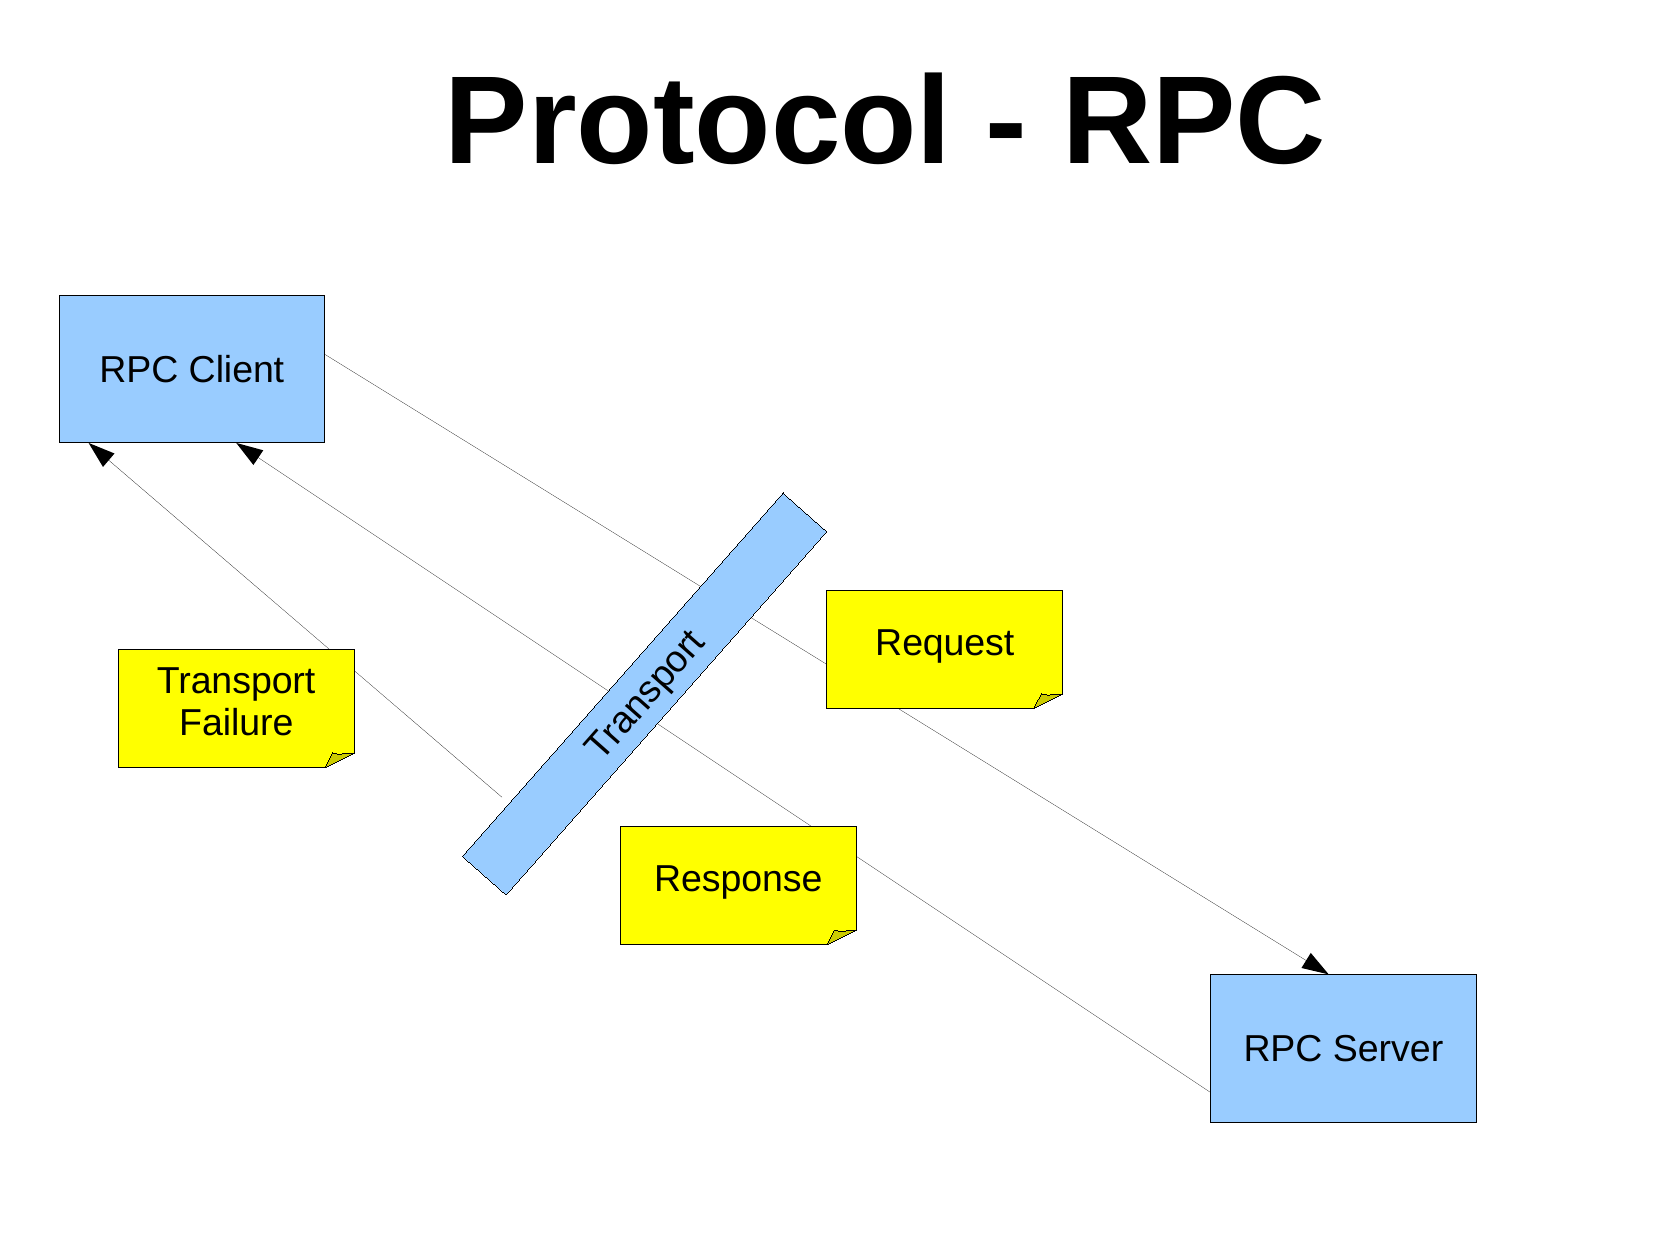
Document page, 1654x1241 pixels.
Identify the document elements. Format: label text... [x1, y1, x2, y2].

text_box Transport Failure [118, 649, 355, 768]
text_box Transport [462, 492, 827, 895]
text_box Response [620, 826, 857, 945]
text_box RPC Server [1210, 974, 1477, 1123]
text_box Request [826, 590, 1063, 709]
title Protocol - RPC [383, 0, 1388, 261]
text_box RPC Client [59, 295, 325, 443]
